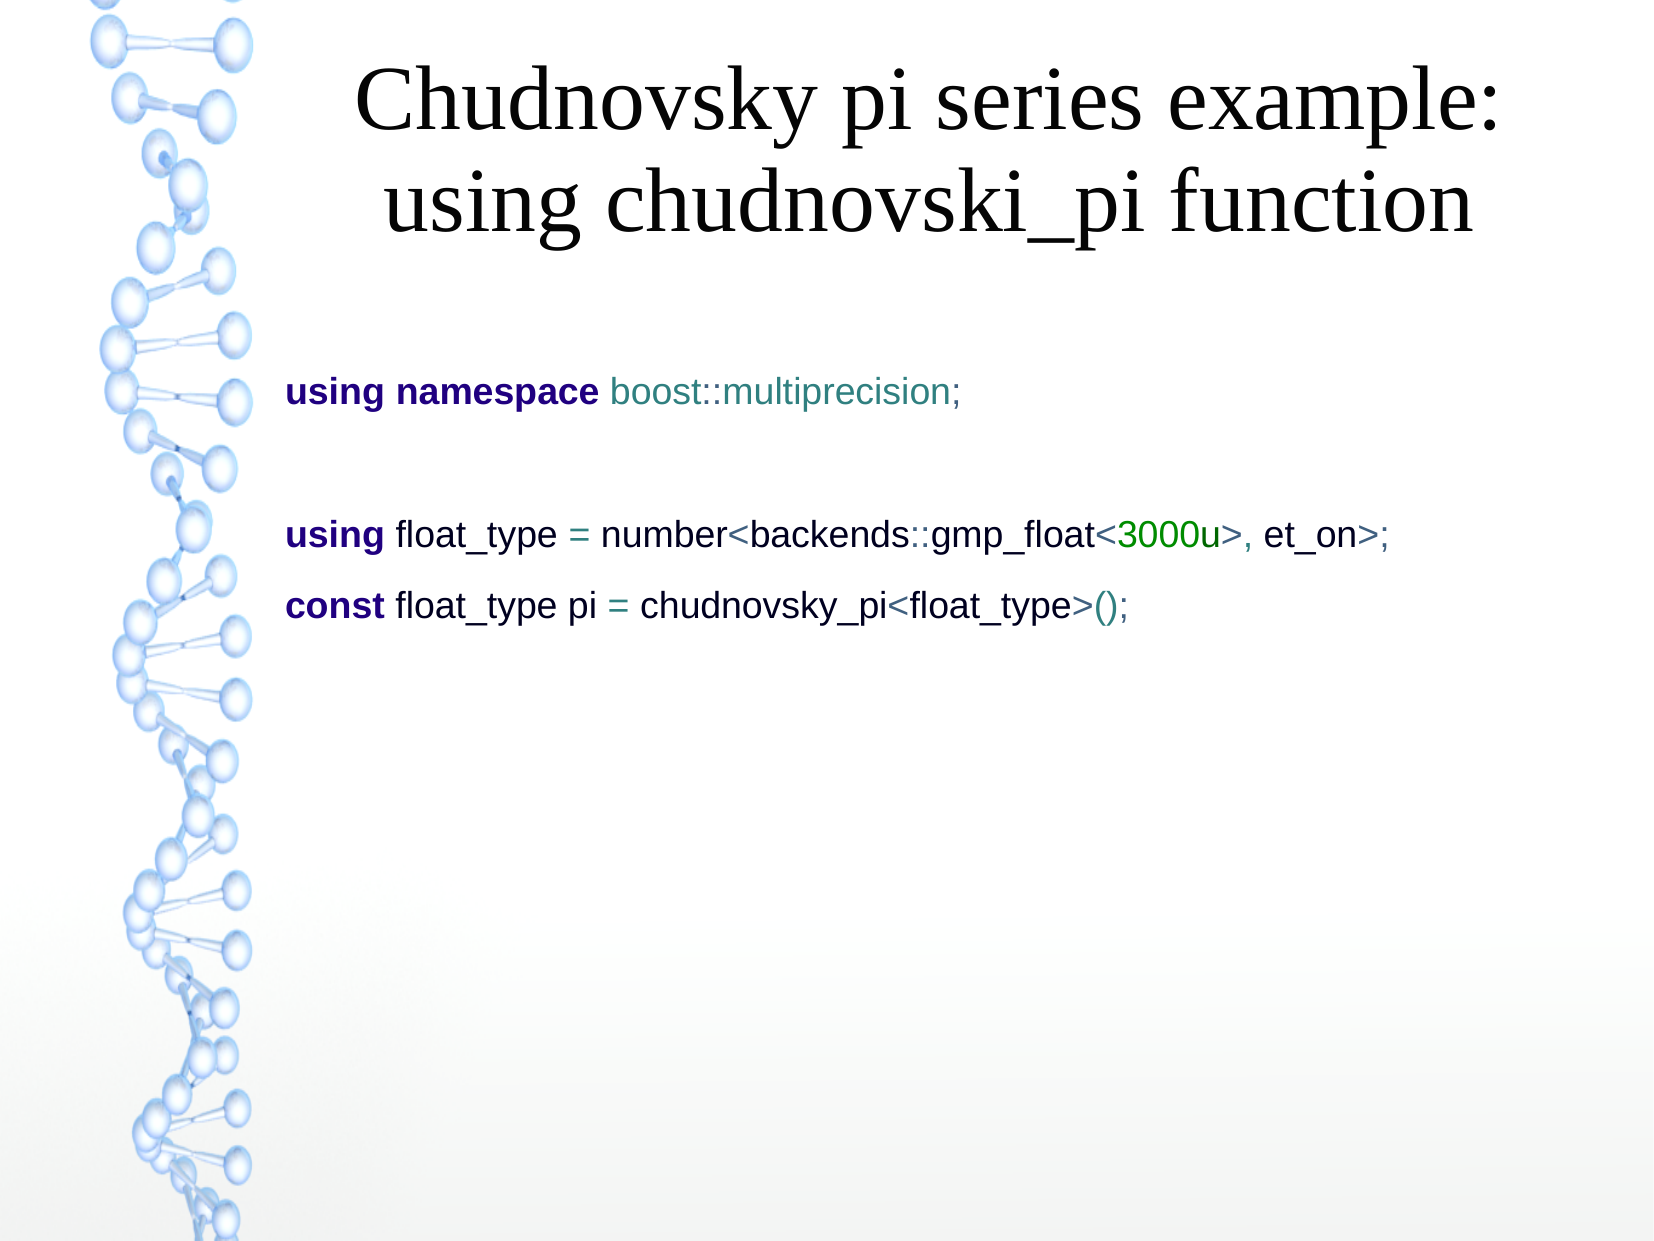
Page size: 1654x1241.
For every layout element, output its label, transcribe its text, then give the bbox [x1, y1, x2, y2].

list using namespace boost::multiprecision; using float_type = number<backends::gmp_float<3000u>, et_on>; const float_type pi = chudnovsky_pi<float_type>(); [285, 299, 1614, 811]
picture [0, 0, 1654, 1241]
title Chudnovsky pi series example: using chudnovski_pi function [265, 47, 1595, 252]
